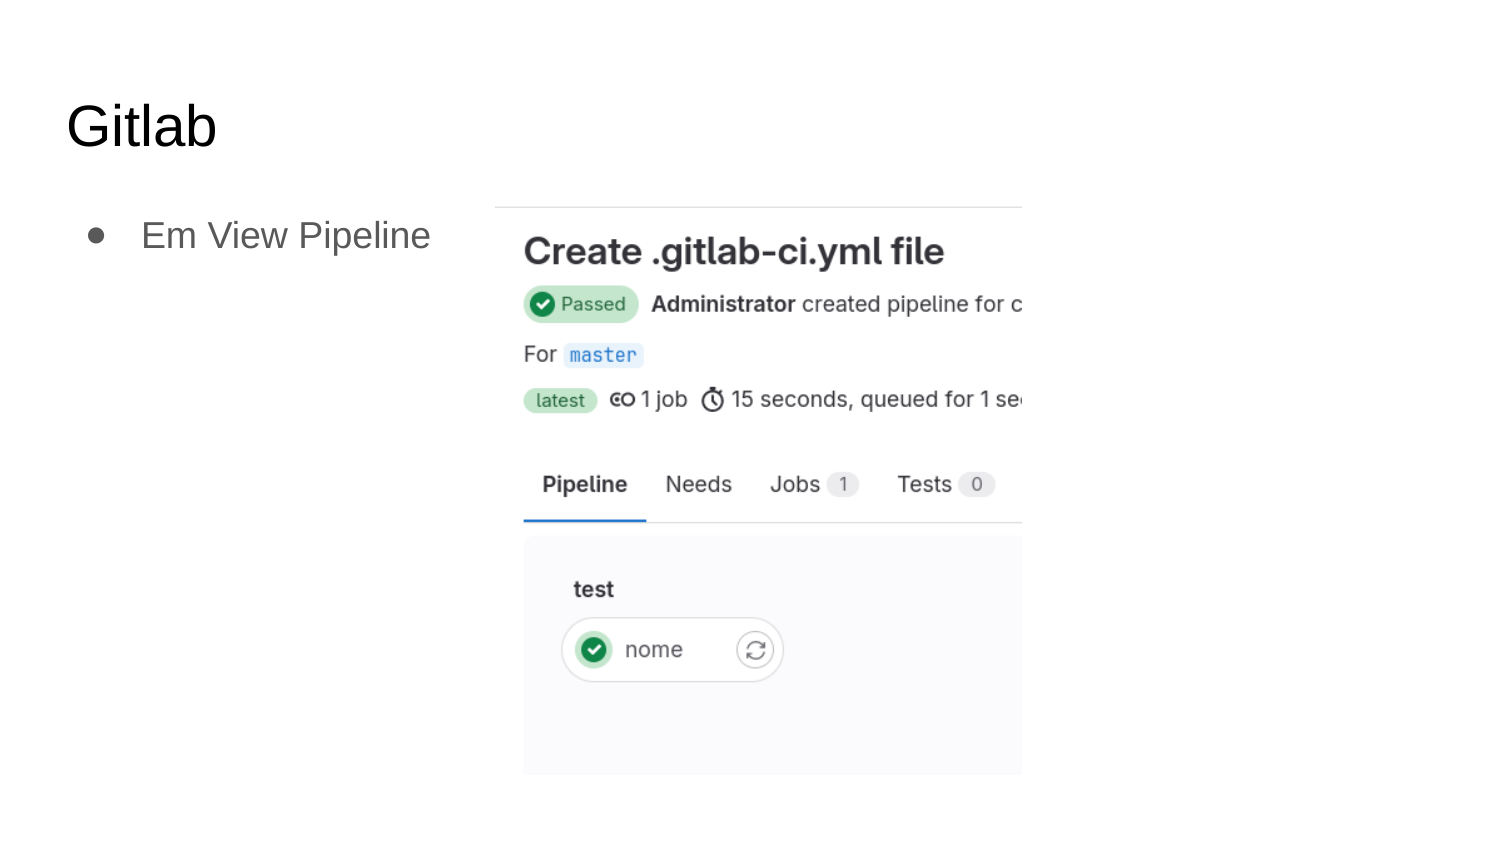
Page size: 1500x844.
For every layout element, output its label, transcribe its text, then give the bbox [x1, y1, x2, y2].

picture [495, 198, 1022, 775]
title Gitlab [51, 72, 1449, 167]
list Em View Pipeline [51, 189, 1489, 750]
